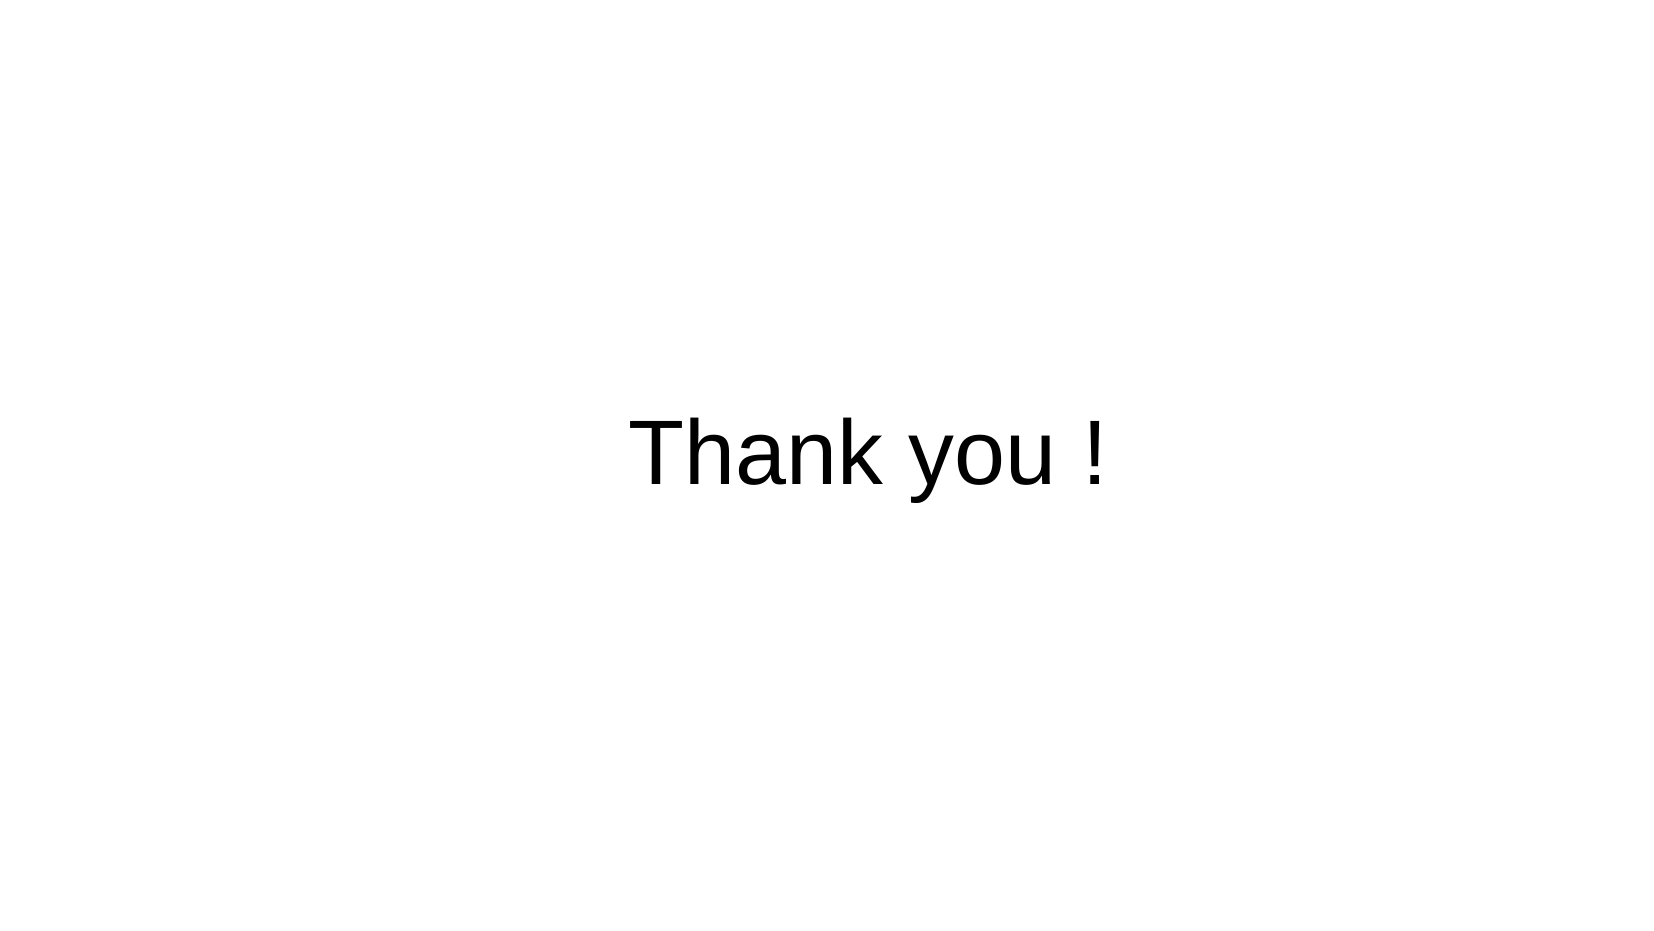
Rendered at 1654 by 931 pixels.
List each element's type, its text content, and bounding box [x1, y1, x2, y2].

title Thank you ! [124, 375, 1613, 531]
